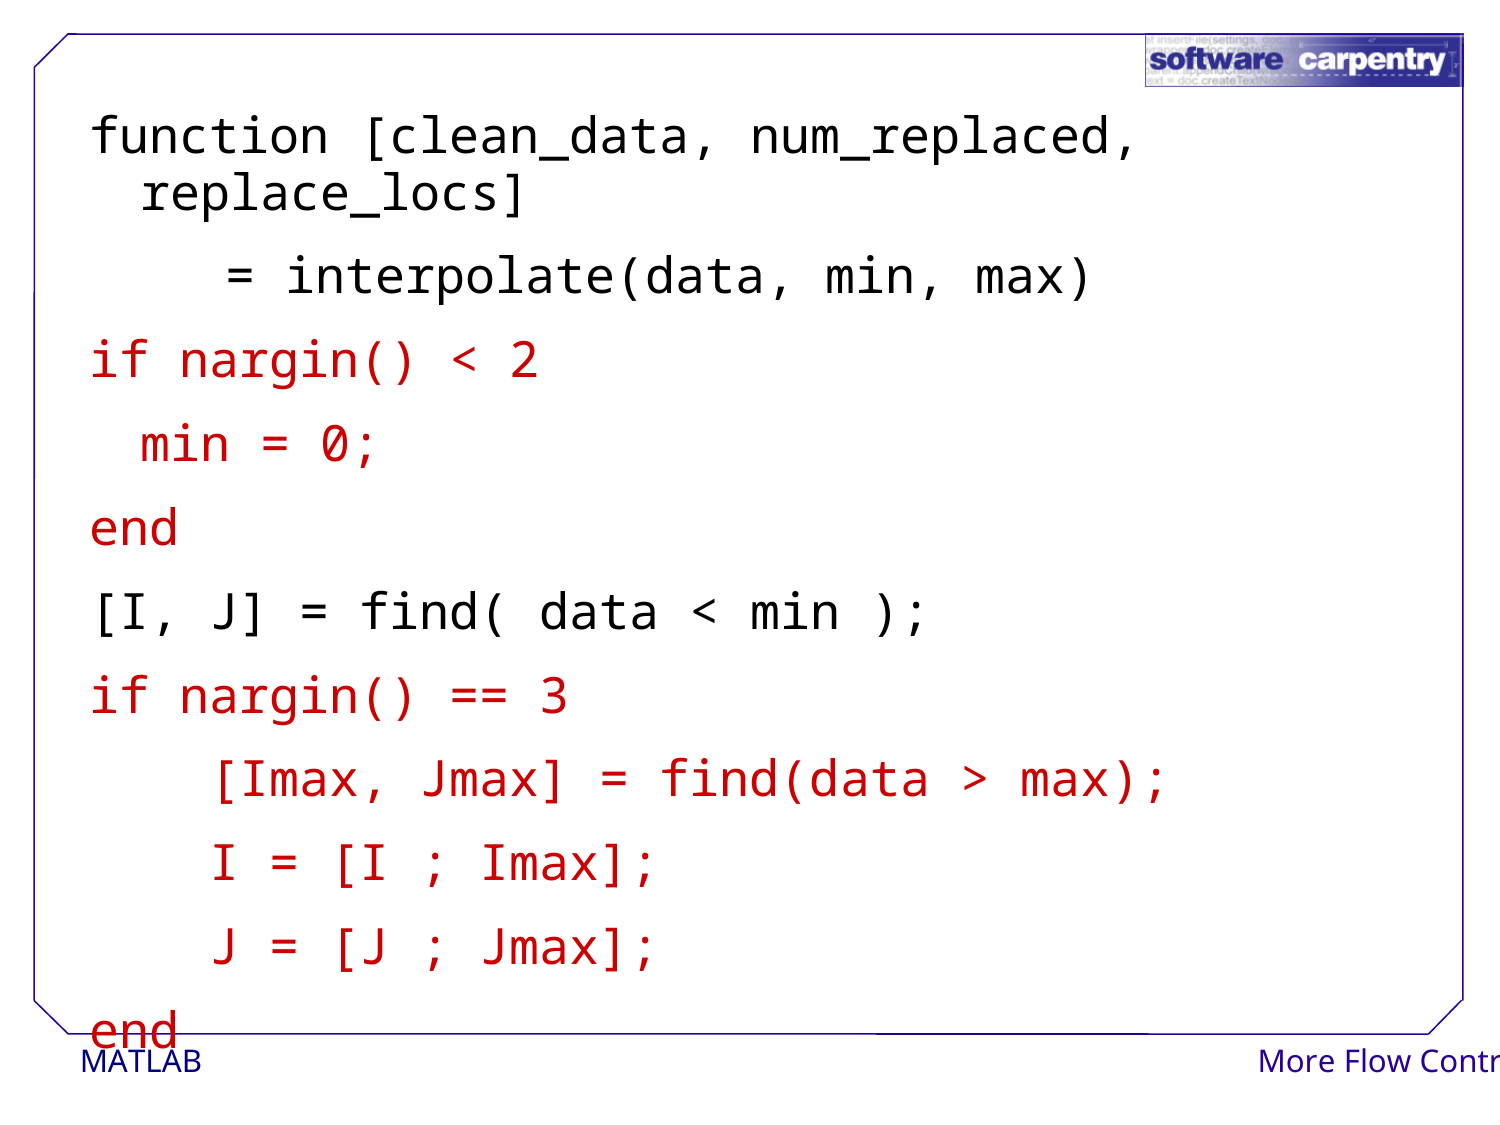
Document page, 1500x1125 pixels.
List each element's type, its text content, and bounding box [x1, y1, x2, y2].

list function [clean_data, num_replaced, replace_locs] = interpolate(data, min, max) if nargin() < 2 min = 0; end [I, J] = find( data < min ); if nargin() == 3 [Imax, Jmax] = find(data > max); I = [I ; Imax]; J = [J ; Jmax]; end [75, 99, 1426, 1013]
picture [1145, 33, 1464, 87]
